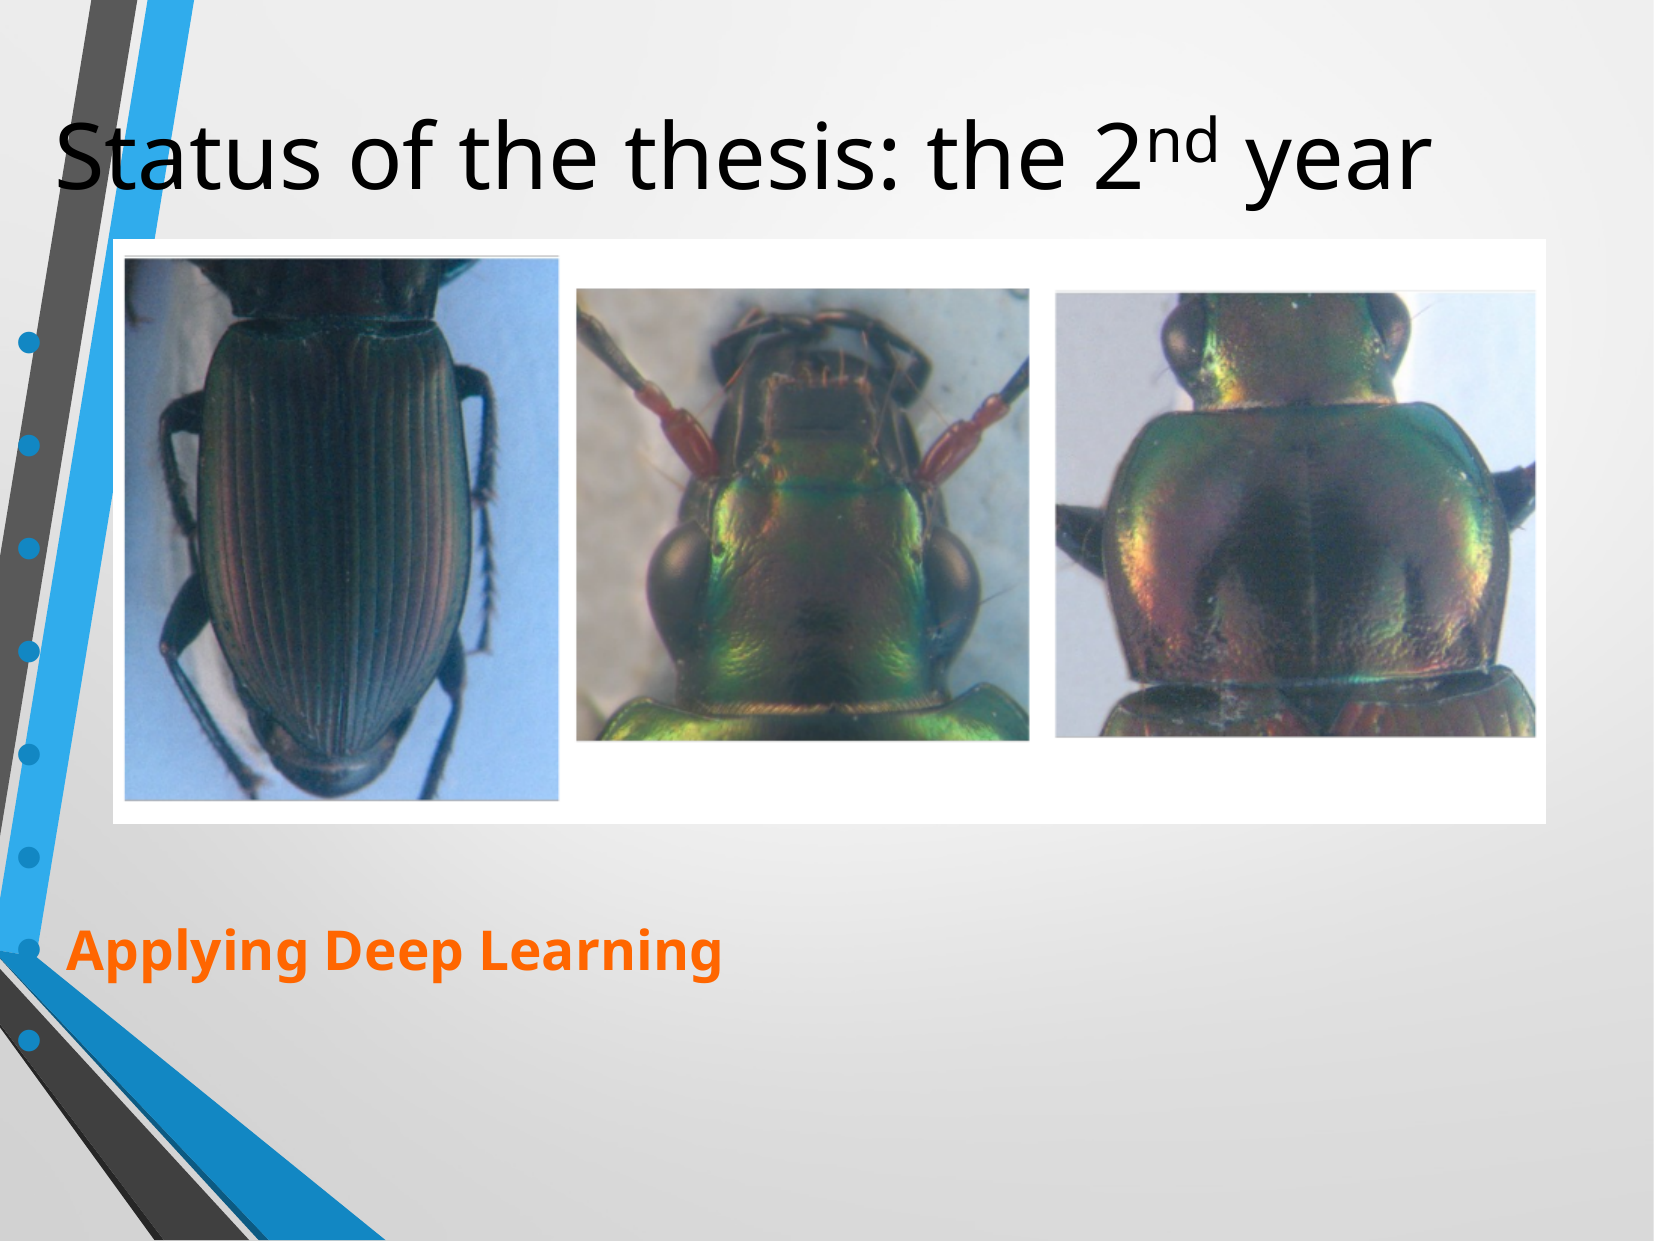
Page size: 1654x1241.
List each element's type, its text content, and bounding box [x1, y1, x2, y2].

picture [113, 240, 1546, 824]
list Applying Deep Learning [0, 290, 1489, 1010]
title Status of the thesis: the 2nd year [0, 49, 1489, 257]
